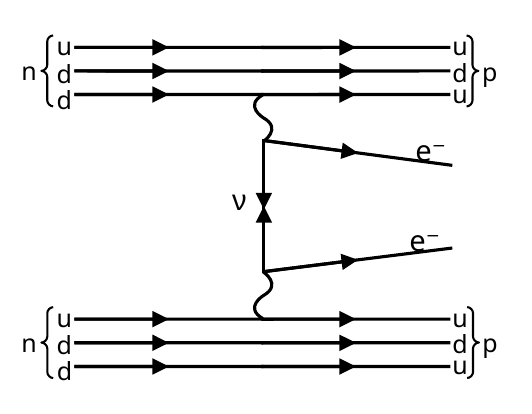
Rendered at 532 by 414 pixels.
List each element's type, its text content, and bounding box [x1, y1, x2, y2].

text_box e− [410, 250, 453, 256]
text_box d [59, 320, 94, 346]
text_box d [41, 75, 94, 123]
text_box p [467, 318, 520, 366]
text_box ν [266, 200, 270, 216]
text_box u [437, 21, 482, 66]
text_box d [42, 346, 94, 395]
text_box p [467, 46, 520, 95]
text_box e− [400, 122, 459, 166]
text_box e− [394, 212, 453, 253]
text_box u [437, 340, 482, 385]
text_box e− [400, 161, 437, 166]
text_box ν [217, 176, 262, 225]
text_box d [59, 49, 94, 75]
text_box u [437, 293, 482, 338]
text_box ν [265, 176, 270, 192]
text_box u [41, 21, 94, 49]
text_box u [437, 69, 482, 114]
text_box u [41, 293, 94, 320]
text_box n [6, 318, 59, 366]
text_box n [6, 46, 59, 95]
